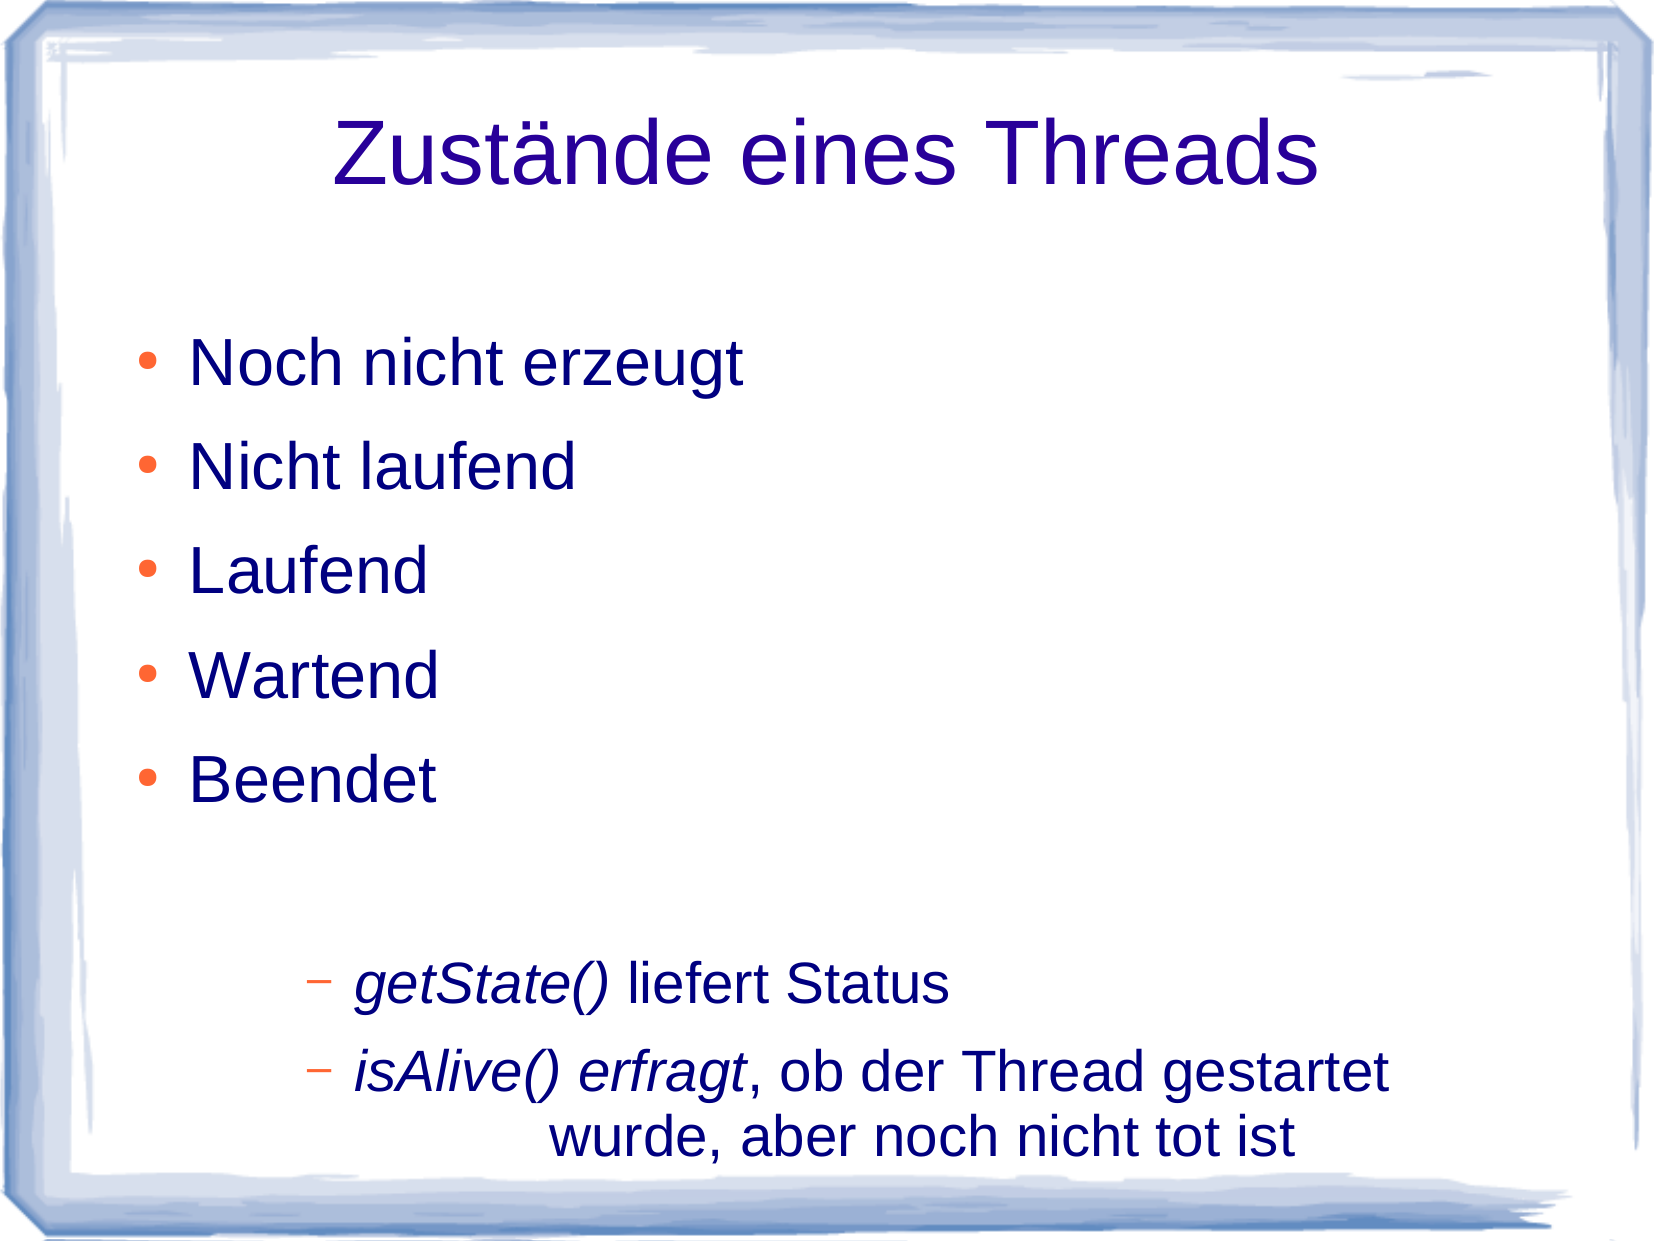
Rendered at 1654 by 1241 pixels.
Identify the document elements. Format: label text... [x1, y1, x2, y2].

title Zustände eines Threads [82, 49, 1571, 257]
picture [0, 0, 1654, 1241]
list Noch nicht erzeugt Nicht laufend Laufend Wartend Beendet getState() liefert Status isAlive() erfragt, ob der Thread gestartet wurde, aber noch nicht tot ist [118, 324, 1571, 1241]
